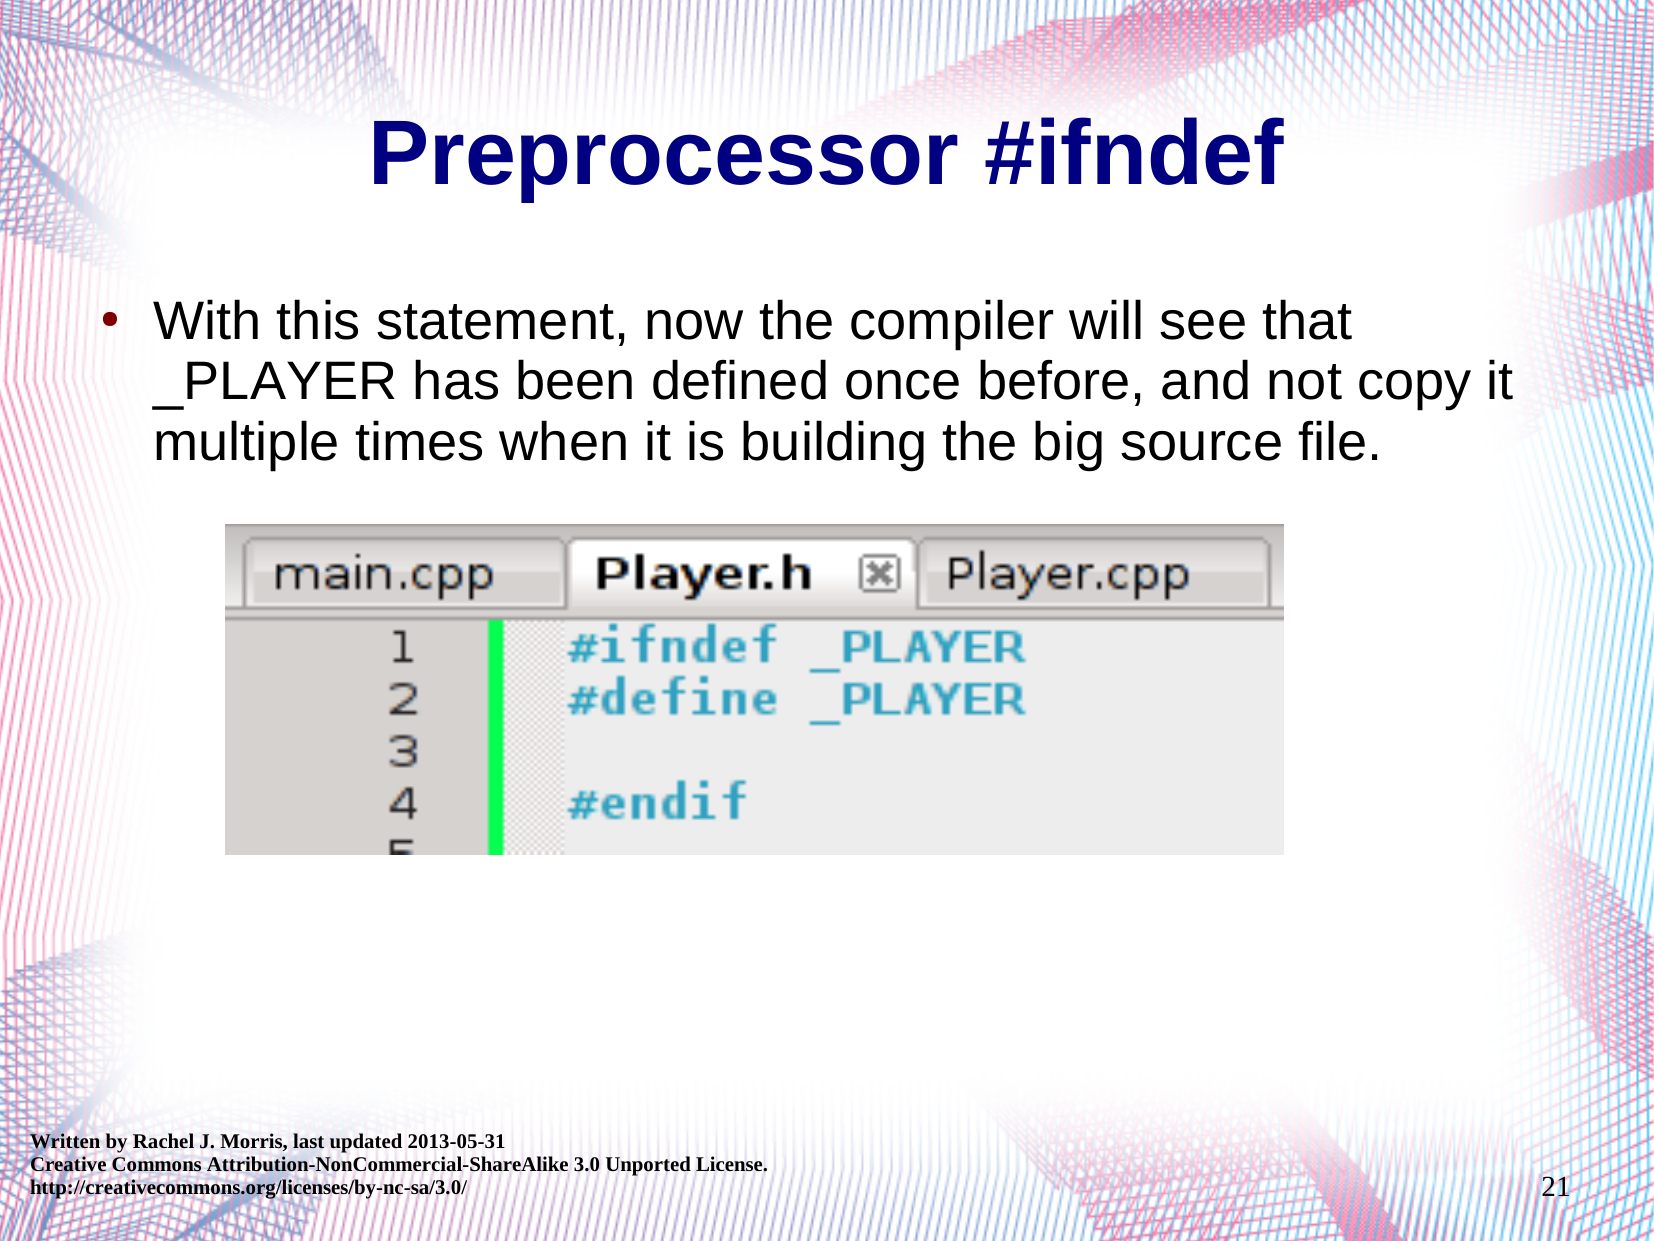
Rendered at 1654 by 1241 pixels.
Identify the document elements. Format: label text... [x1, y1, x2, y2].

list With this statement, now the compiler will see that _PLAYER has been defined once before, and not copy it multiple times when it is building the big source file. [82, 290, 1571, 472]
title Preprocessor #ifndef [82, 49, 1571, 257]
picture [0, 0, 1654, 1241]
